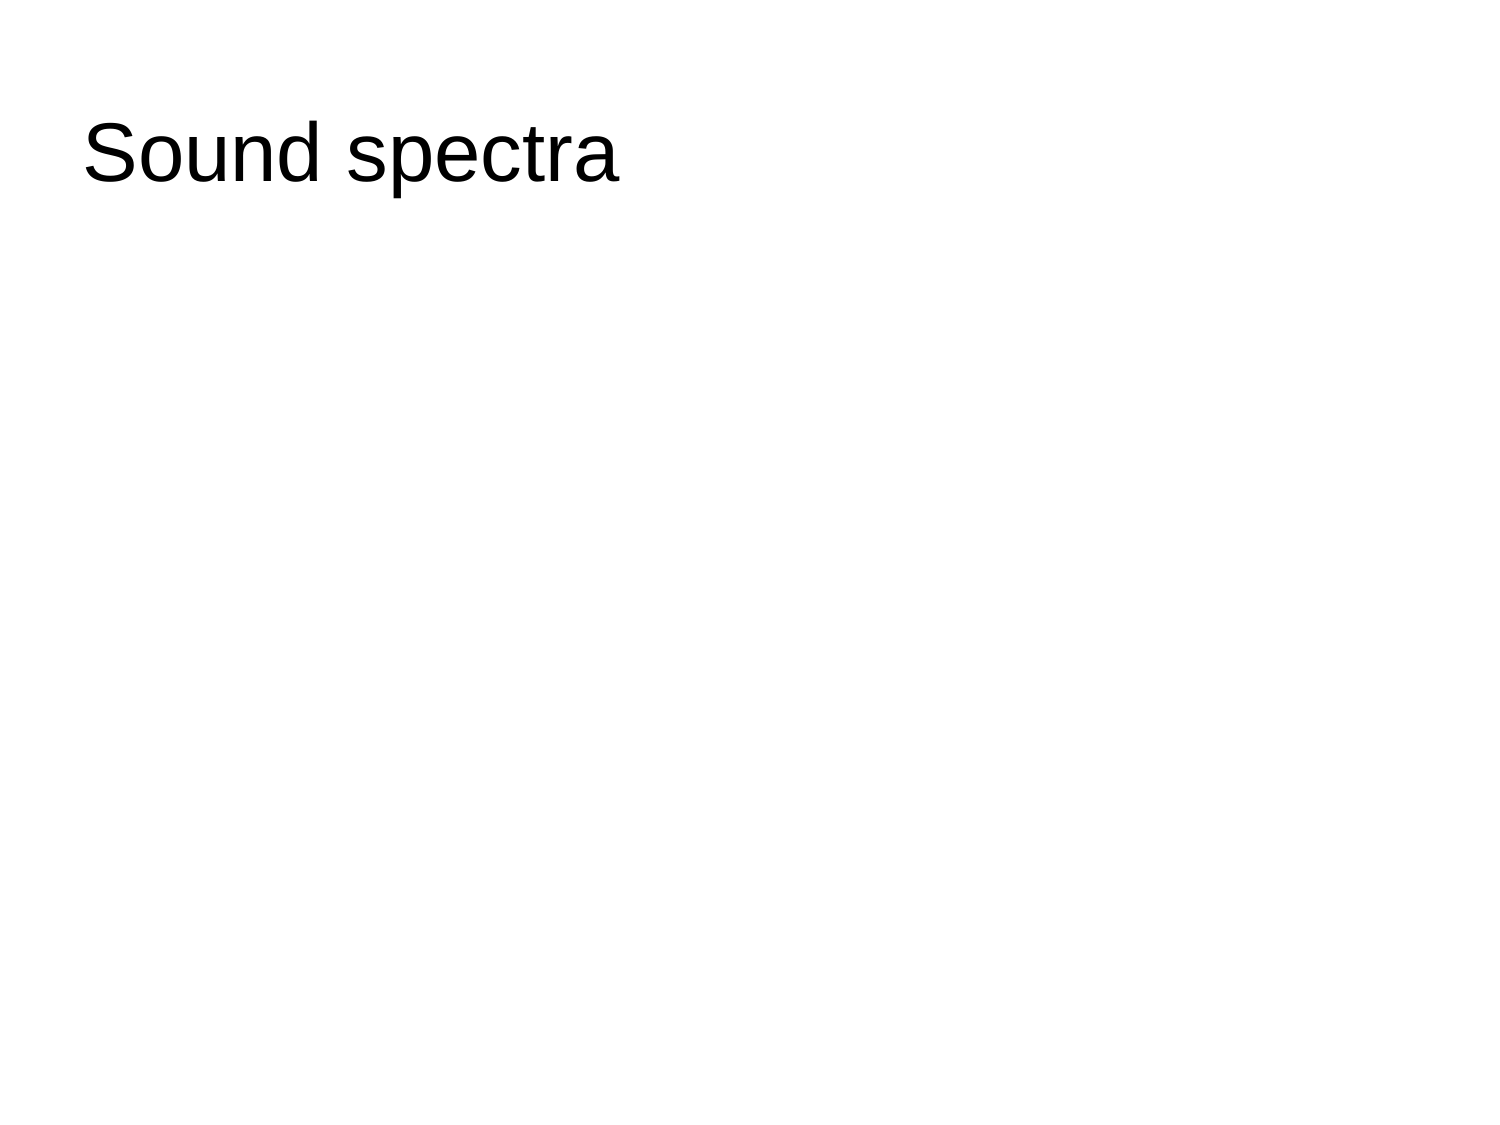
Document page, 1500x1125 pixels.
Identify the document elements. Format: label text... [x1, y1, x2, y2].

title Sound spectra [82, 49, 1500, 257]
